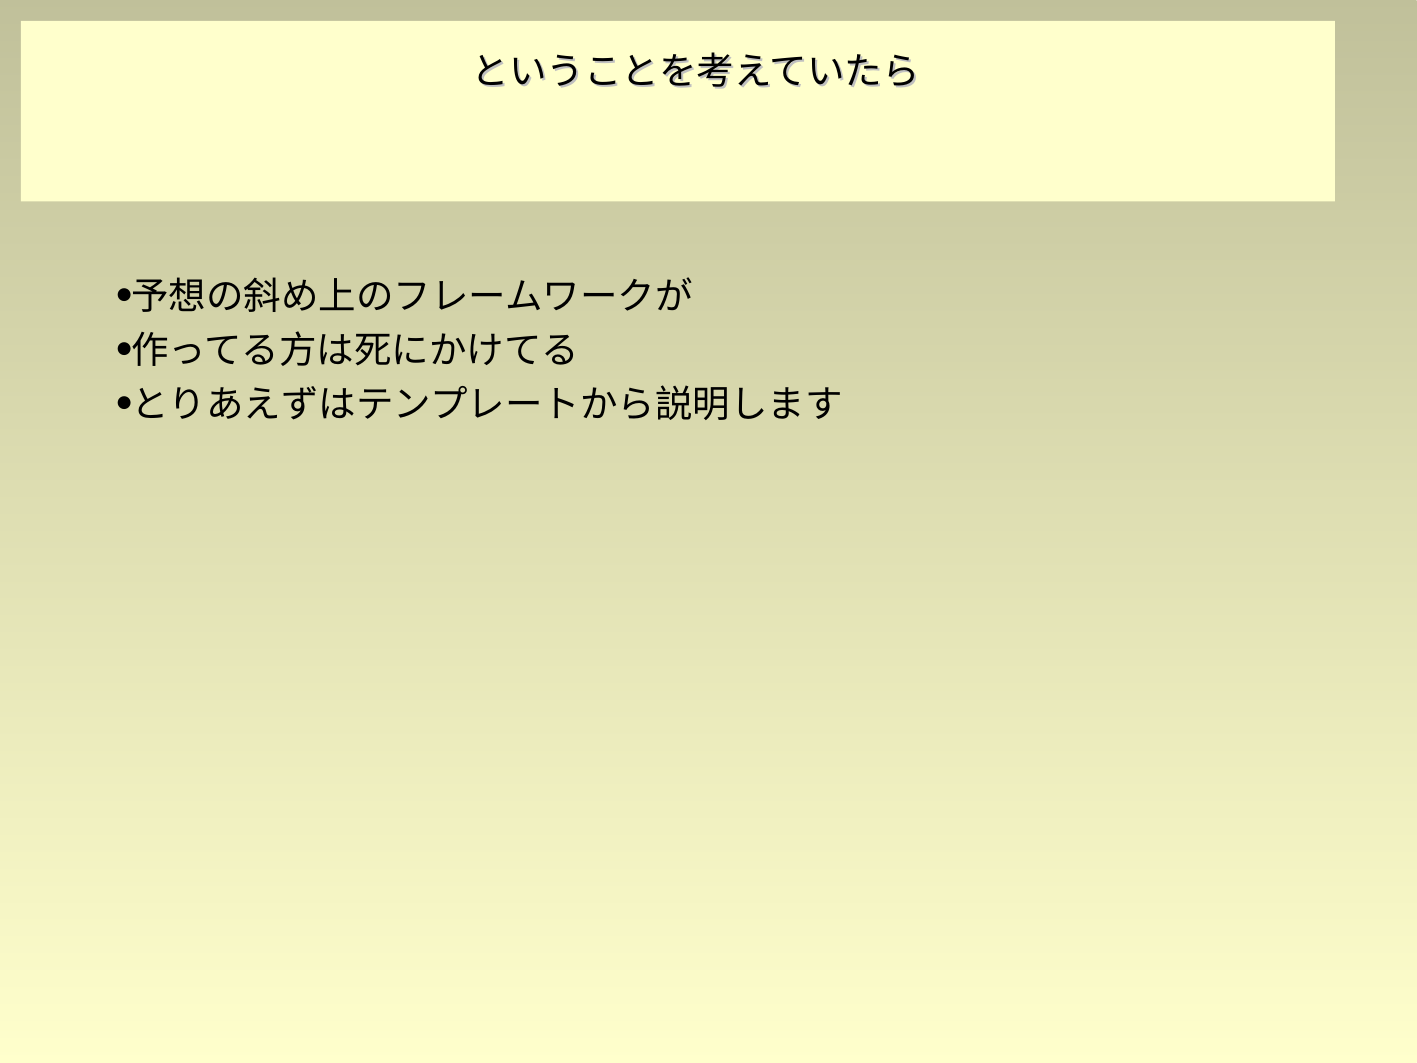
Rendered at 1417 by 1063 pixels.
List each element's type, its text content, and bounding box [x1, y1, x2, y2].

text_box [20, 20, 1335, 202]
text_box ということを考えていたら [24, 33, 1367, 300]
text_box 予想の斜め上のフレームワークが 作ってる方は死にかけてる とりあえずはテンプレートから説明します [102, 258, 1244, 521]
